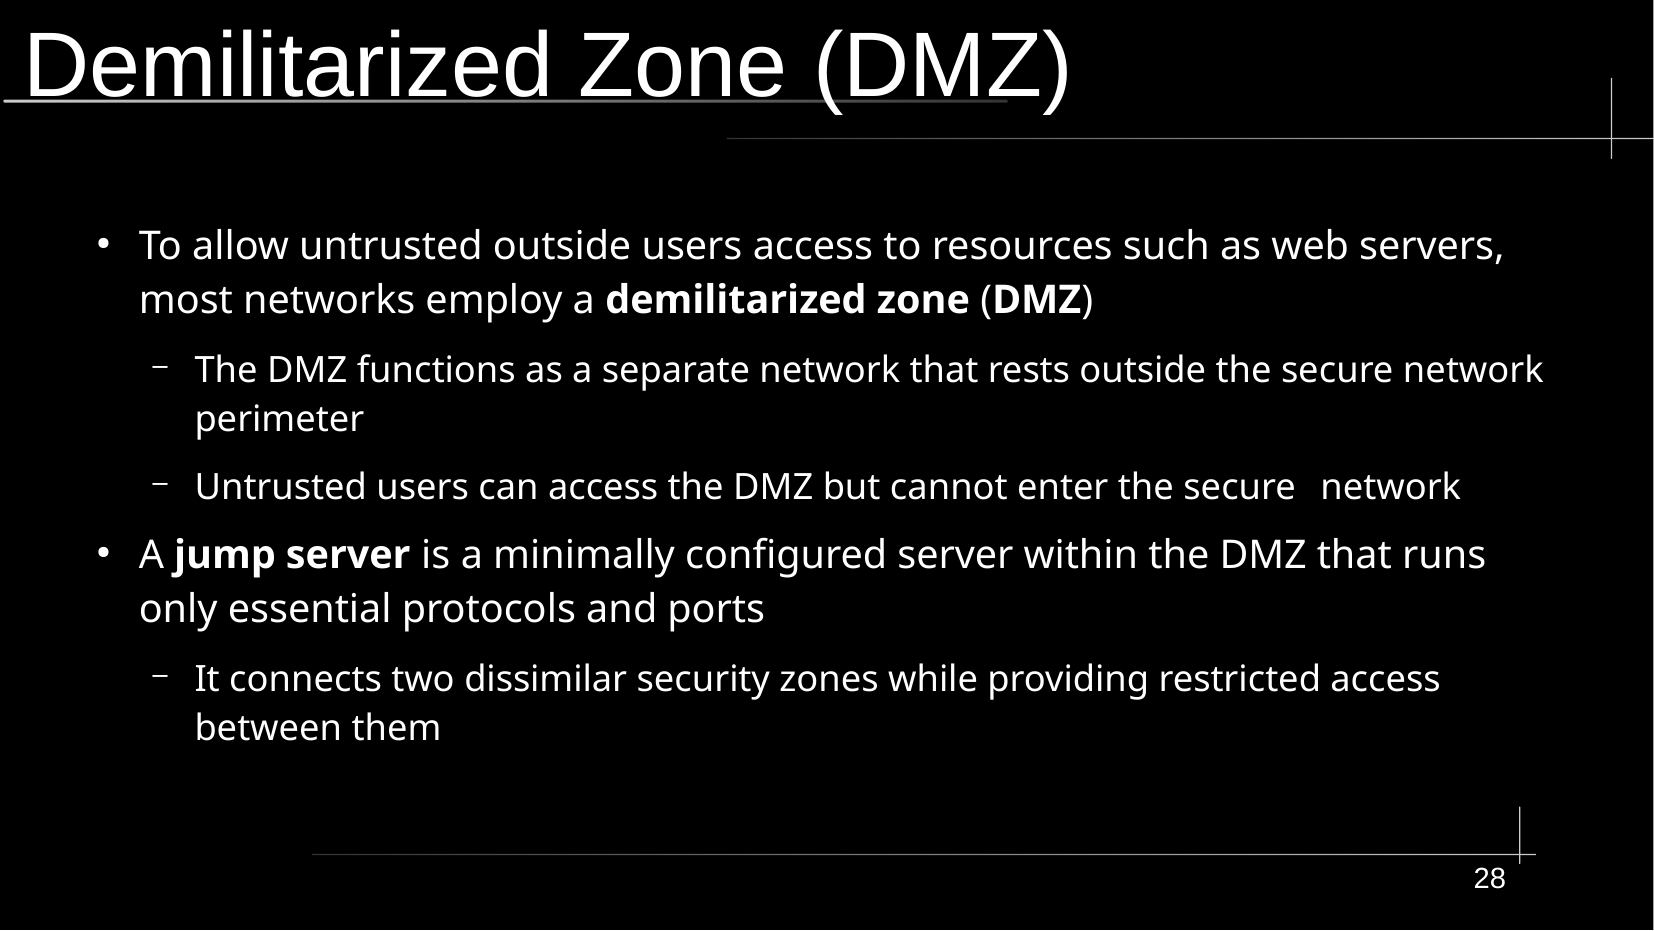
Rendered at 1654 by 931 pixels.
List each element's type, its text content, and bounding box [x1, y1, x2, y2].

list To allow untrusted outside users access to resources such as web servers, most networks employ a demilitarized zone (DMZ) The DMZ functions as a separate network that rests outside the secure network perimeter Untrusted users can access the DMZ but cannot enter the secure network A jump server is a minimally configured server within the DMZ that runs only essential protocols and ports It connects two dissimilar security zones while providing restricted access between them [82, 217, 1571, 758]
title Demilitarized Zone (DMZ) [23, 11, 1589, 119]
